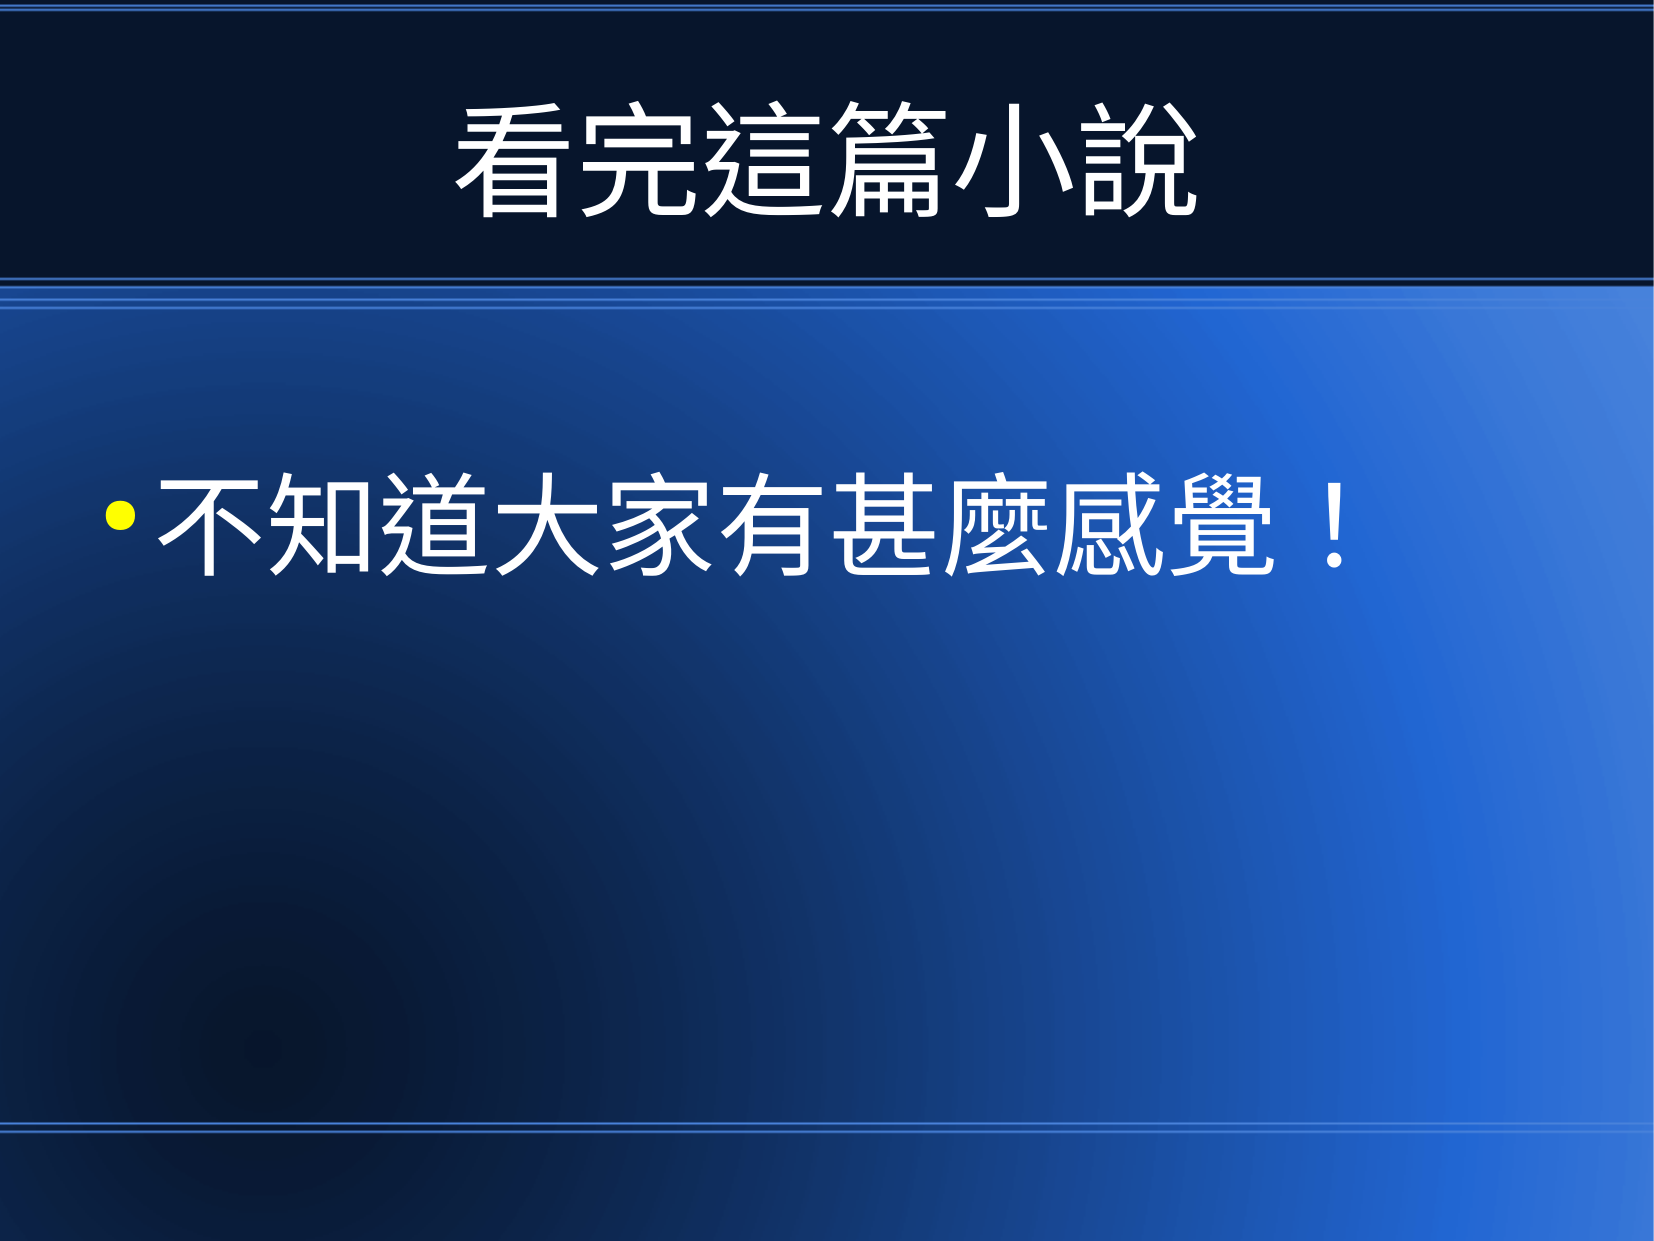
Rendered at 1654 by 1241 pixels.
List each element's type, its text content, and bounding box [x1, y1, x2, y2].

title 看完這篇小說 [82, 49, 1571, 257]
picture [0, 0, 1654, 1241]
list 不知道大家有甚麼感覺！ [82, 355, 1571, 1241]
